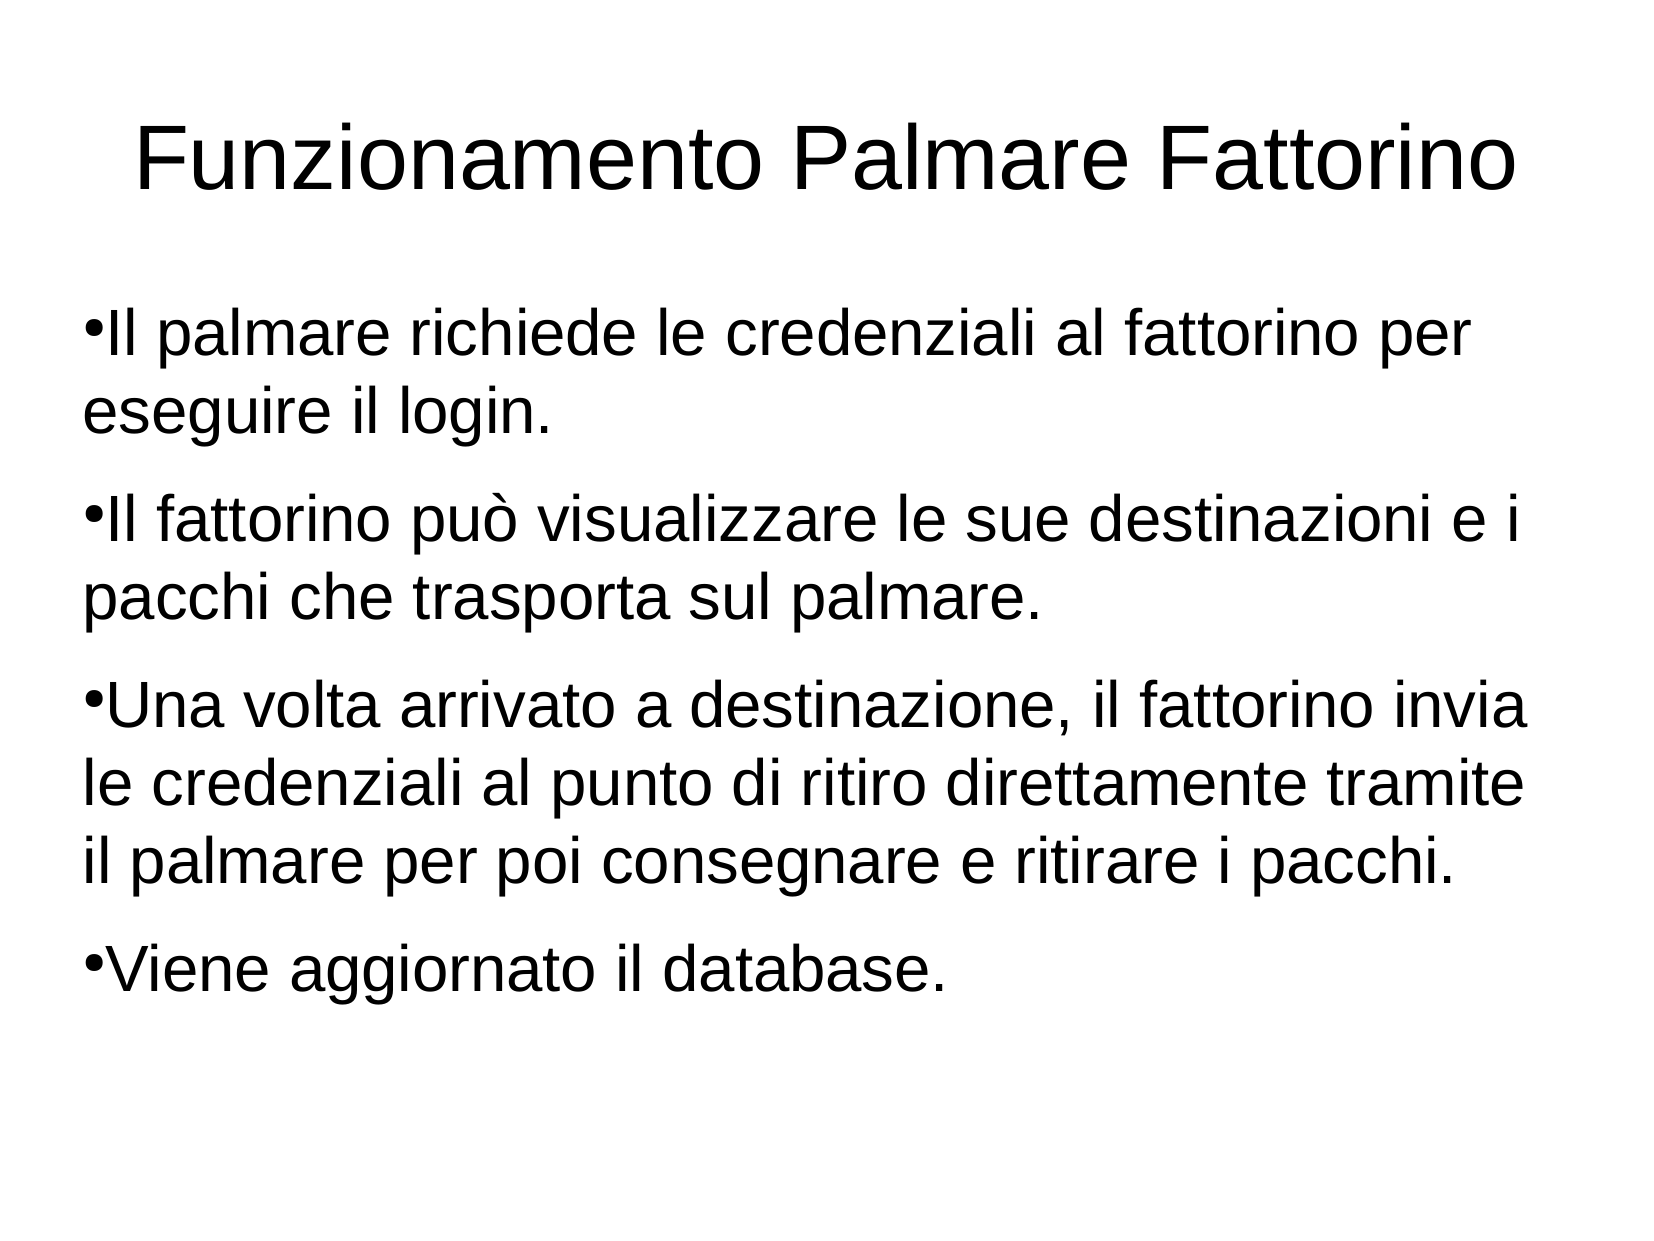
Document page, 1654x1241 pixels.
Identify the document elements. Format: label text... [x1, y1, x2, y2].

title Funzionamento Palmare Fattorino [82, 49, 1571, 257]
list Il palmare richiede le credenziali al fattorino per eseguire il login. Il fattorino può visualizzare le sue destinazioni e i pacchi che trasporta sul palmare. Una volta arrivato a destinazione, il fattorino invia le credenziali al punto di ritiro direttamente tramite il palmare per poi consegnare e ritirare i pacchi. Viene aggiornato il database. [82, 290, 1571, 1010]
